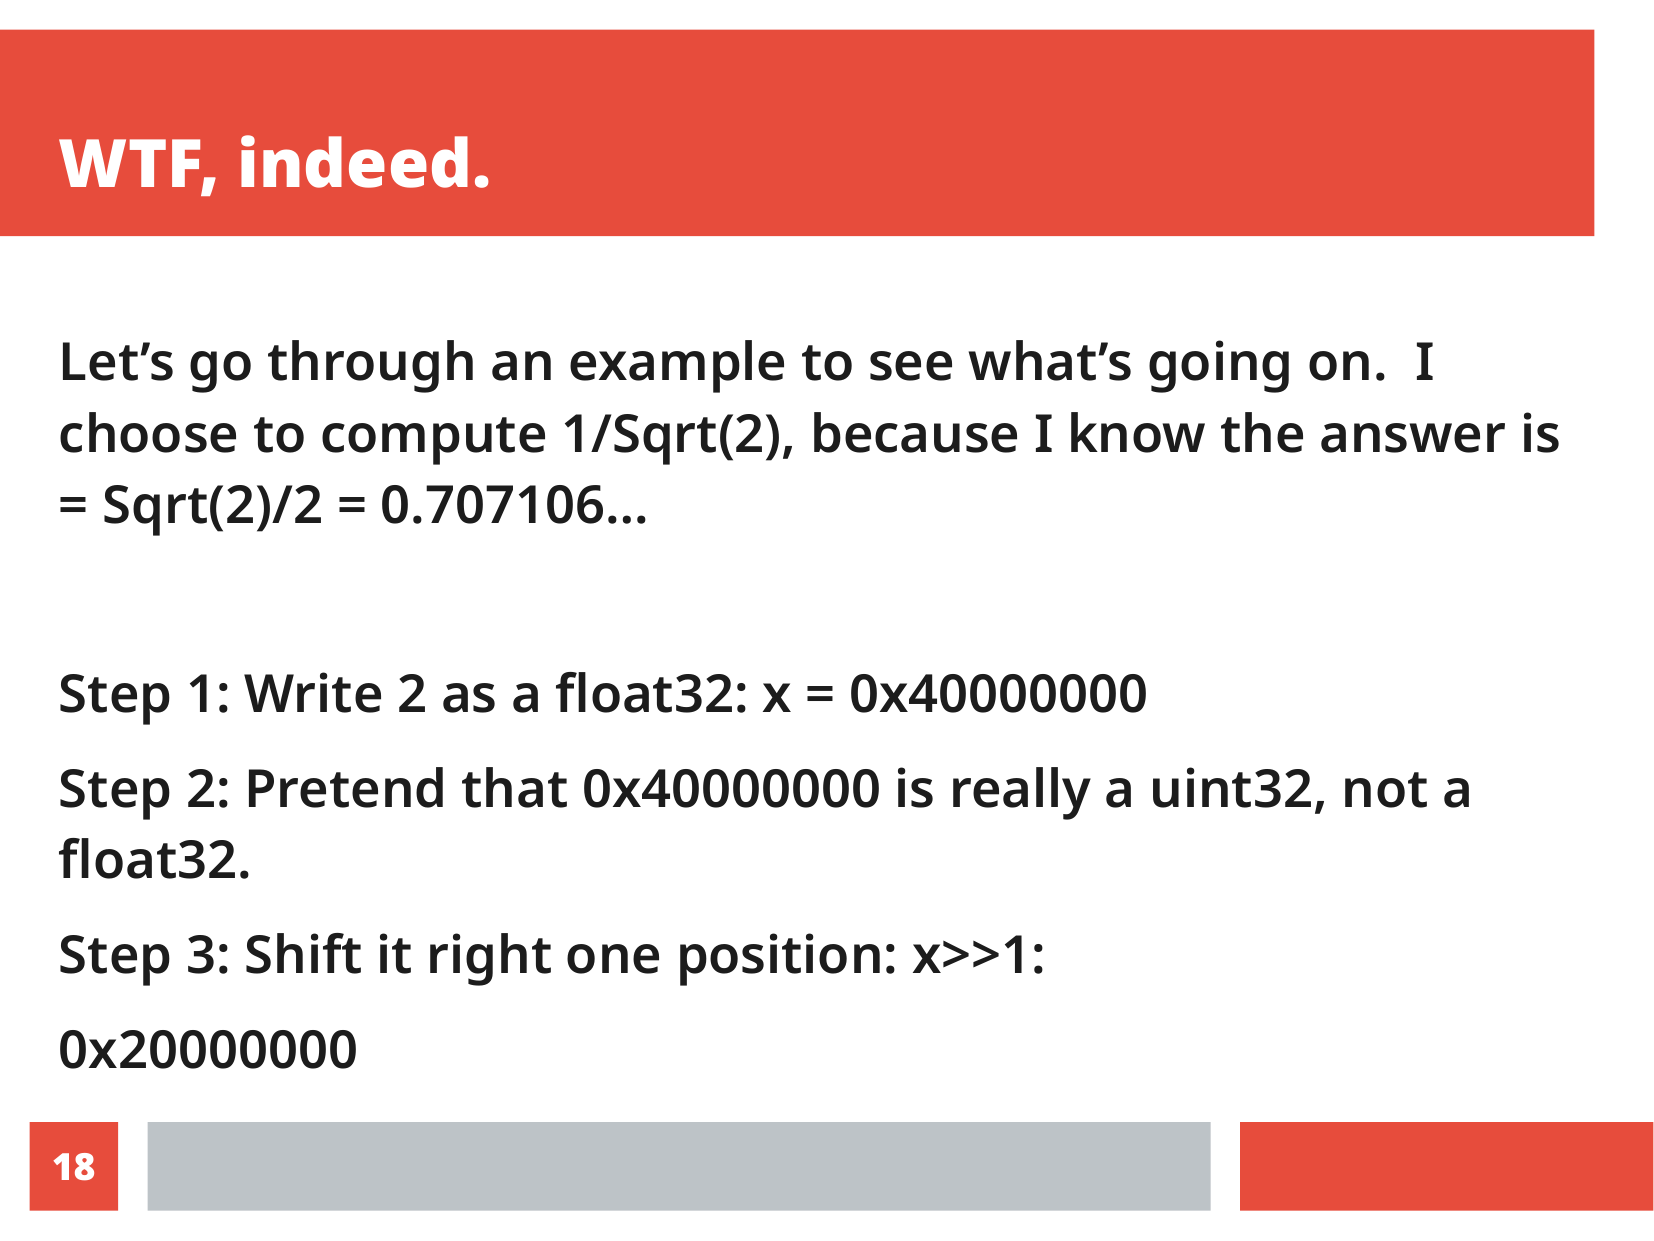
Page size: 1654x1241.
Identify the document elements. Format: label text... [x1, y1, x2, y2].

title WTF, indeed. [59, 59, 1595, 207]
list Let’s go through an example to see what’s going on. I choose to compute 1/Sqrt(2), because I know the answer is = Sqrt(2)/2 = 0.707106… Step 1: Write 2 as a float32: x = 0x40000000 Step 2: Pretend that 0x40000000 is really a uint32, not a float32. Step 3: Shift it right one position: x>>1: 0x20000000 [59, 324, 1565, 1093]
